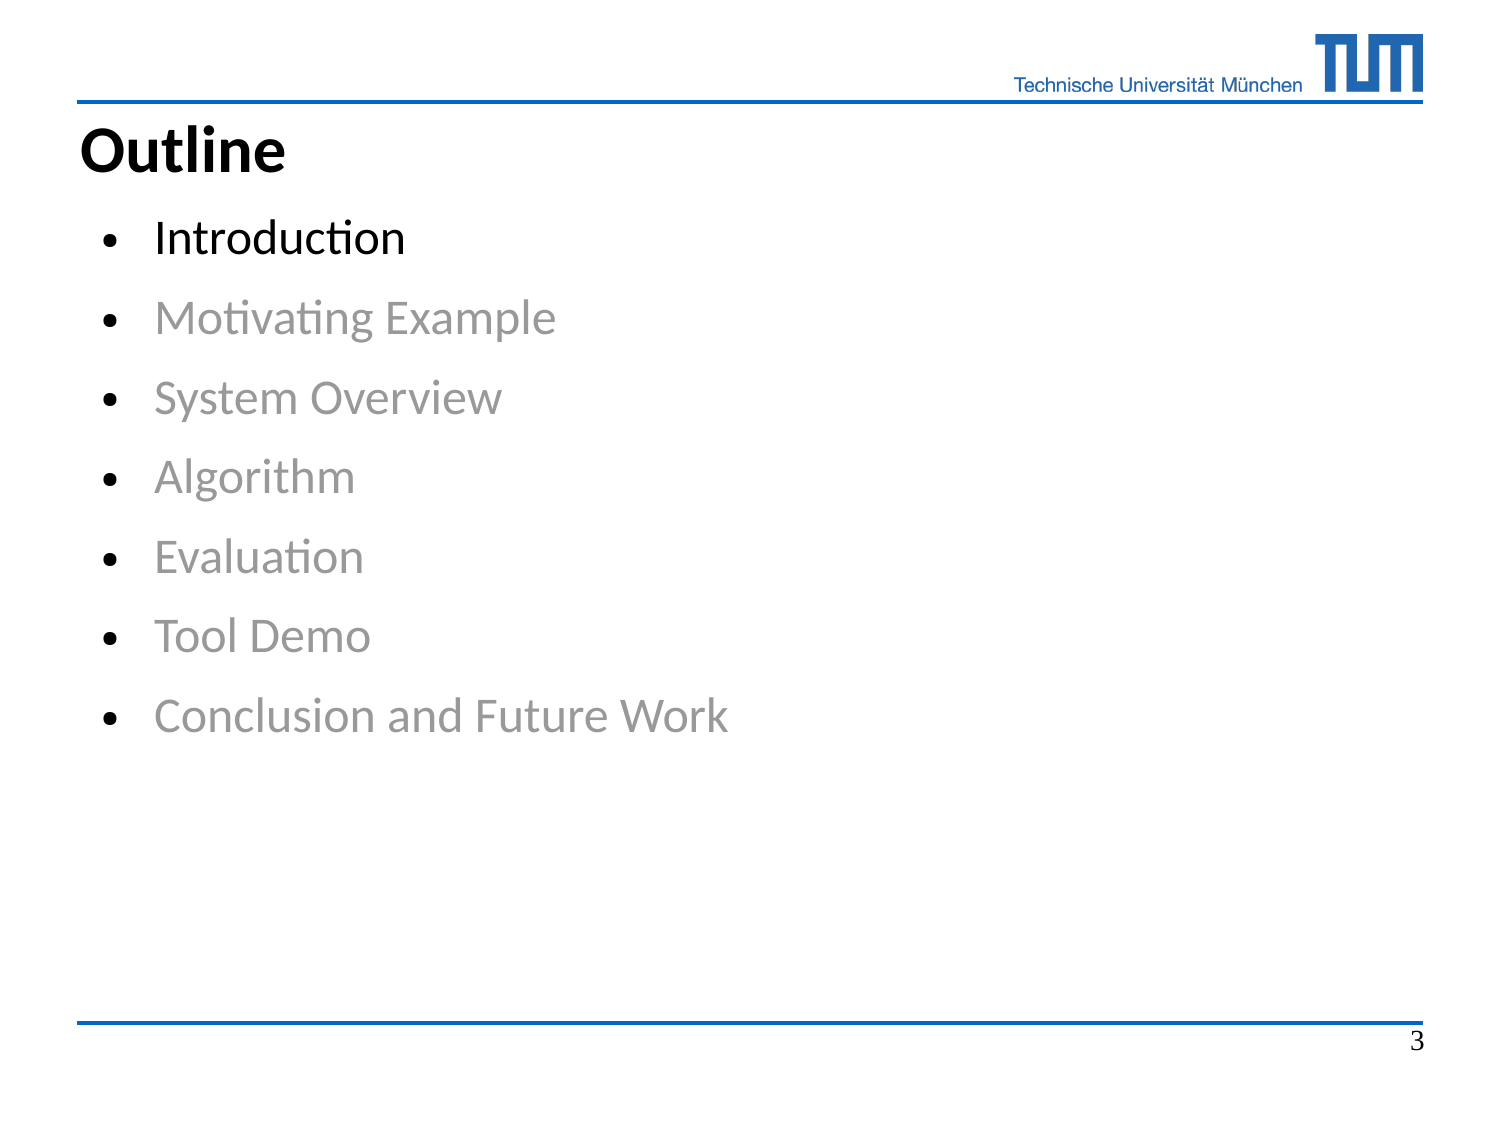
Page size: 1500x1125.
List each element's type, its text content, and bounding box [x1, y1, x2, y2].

list Introduction Motivating Example System Overview Algorithm Evaluation Tool Demo Conclusion and Future Work [83, 217, 1420, 871]
picture [1014, 34, 1423, 92]
title Outline [80, 112, 1419, 200]
